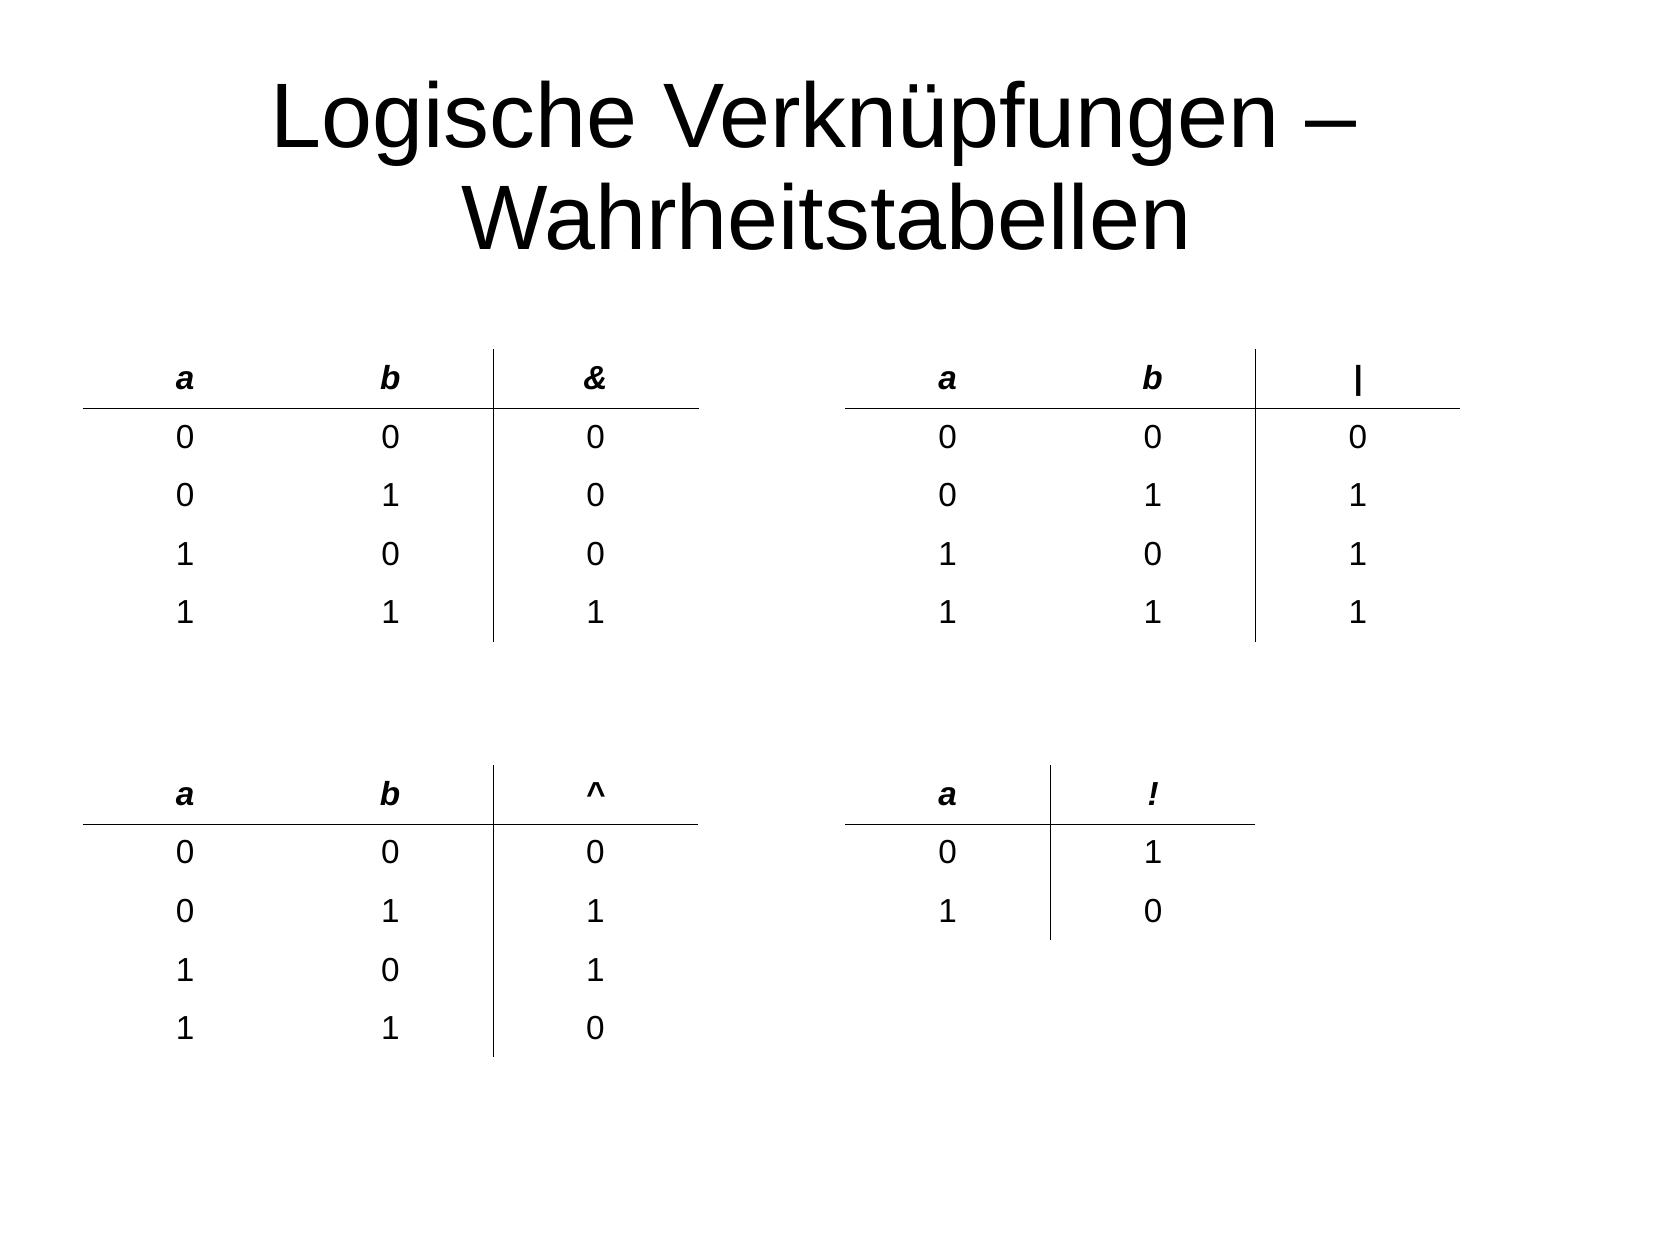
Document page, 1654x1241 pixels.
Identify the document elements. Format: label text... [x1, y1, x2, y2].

chart [845, 764, 1524, 1144]
title Logische Verknüpfungen – Wahrheitstabellen [82, 64, 1571, 270]
chart [82, 764, 701, 1140]
chart [845, 349, 1463, 725]
chart [82, 349, 834, 684]
